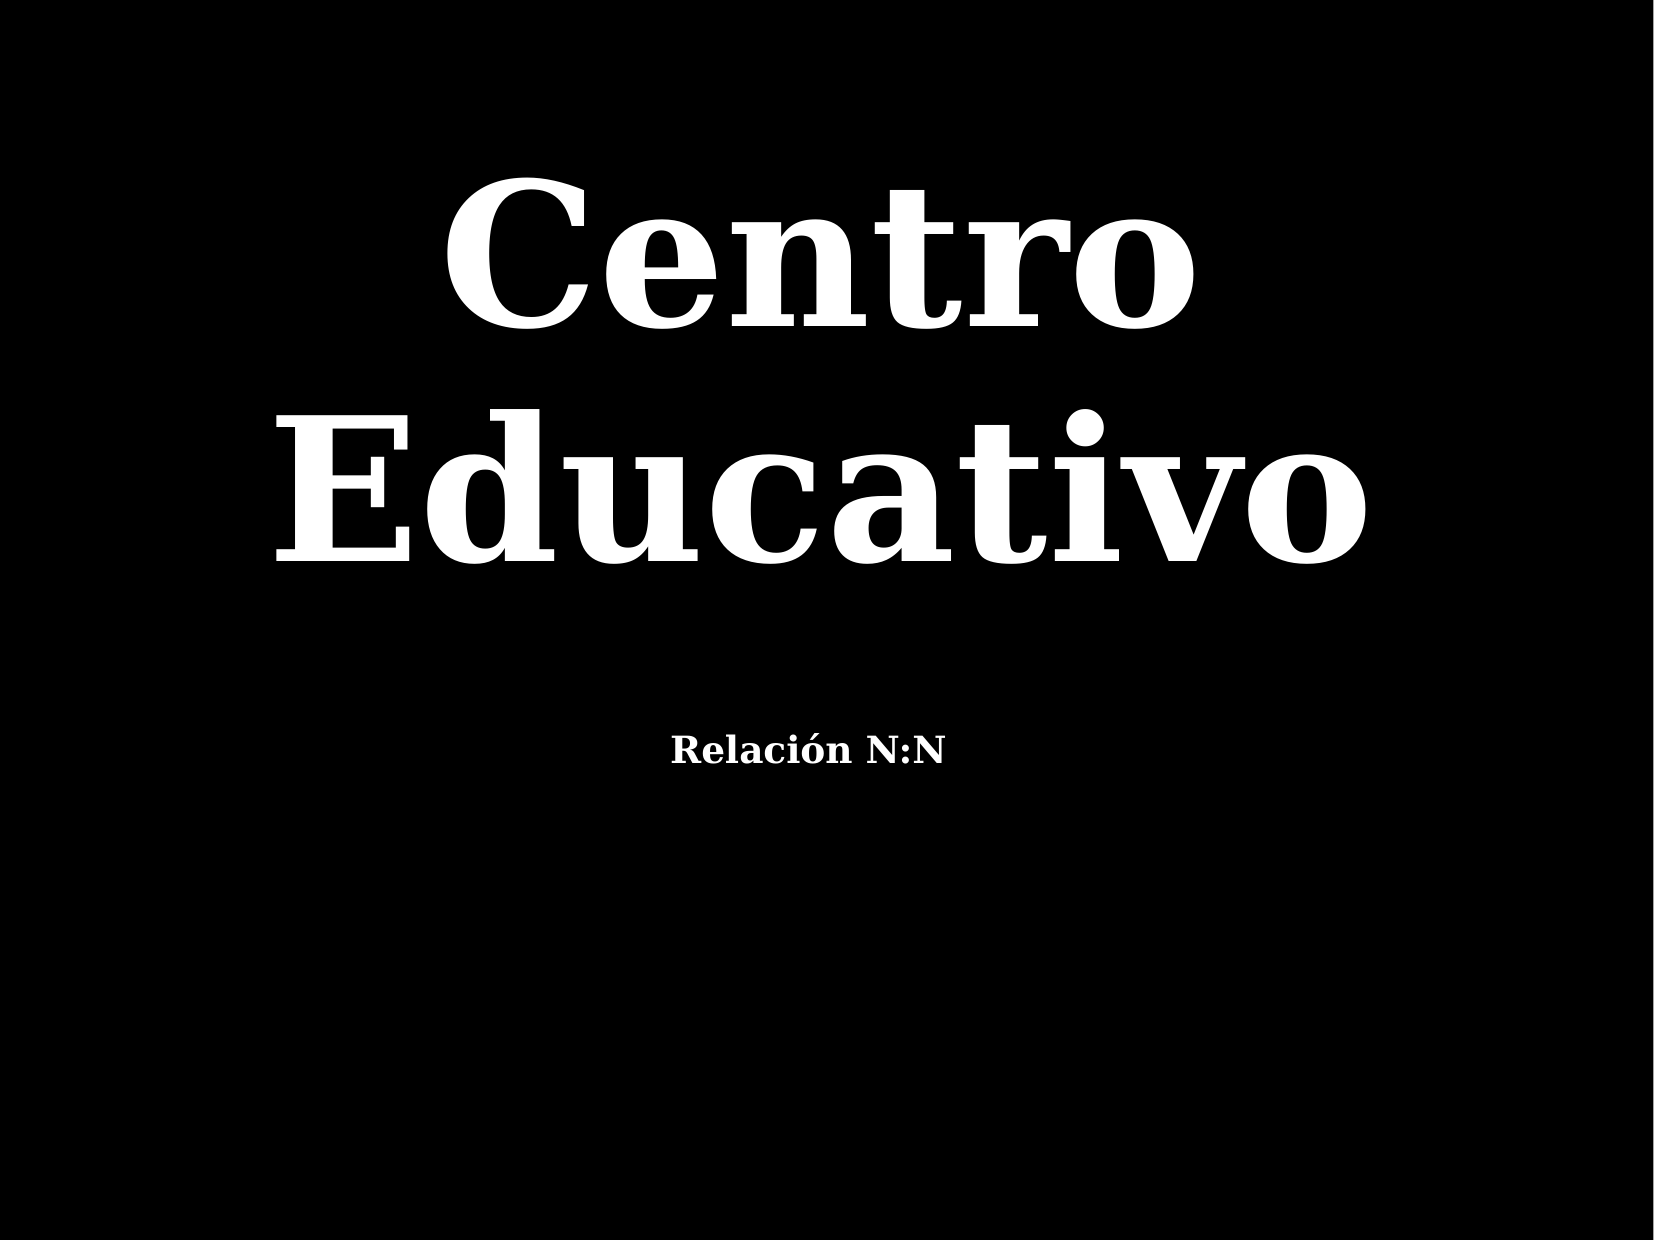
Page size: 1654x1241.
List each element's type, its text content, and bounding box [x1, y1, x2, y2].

text_box Centro Educativo [141, 20, 1501, 726]
text_box Relación N:N [655, 720, 962, 780]
